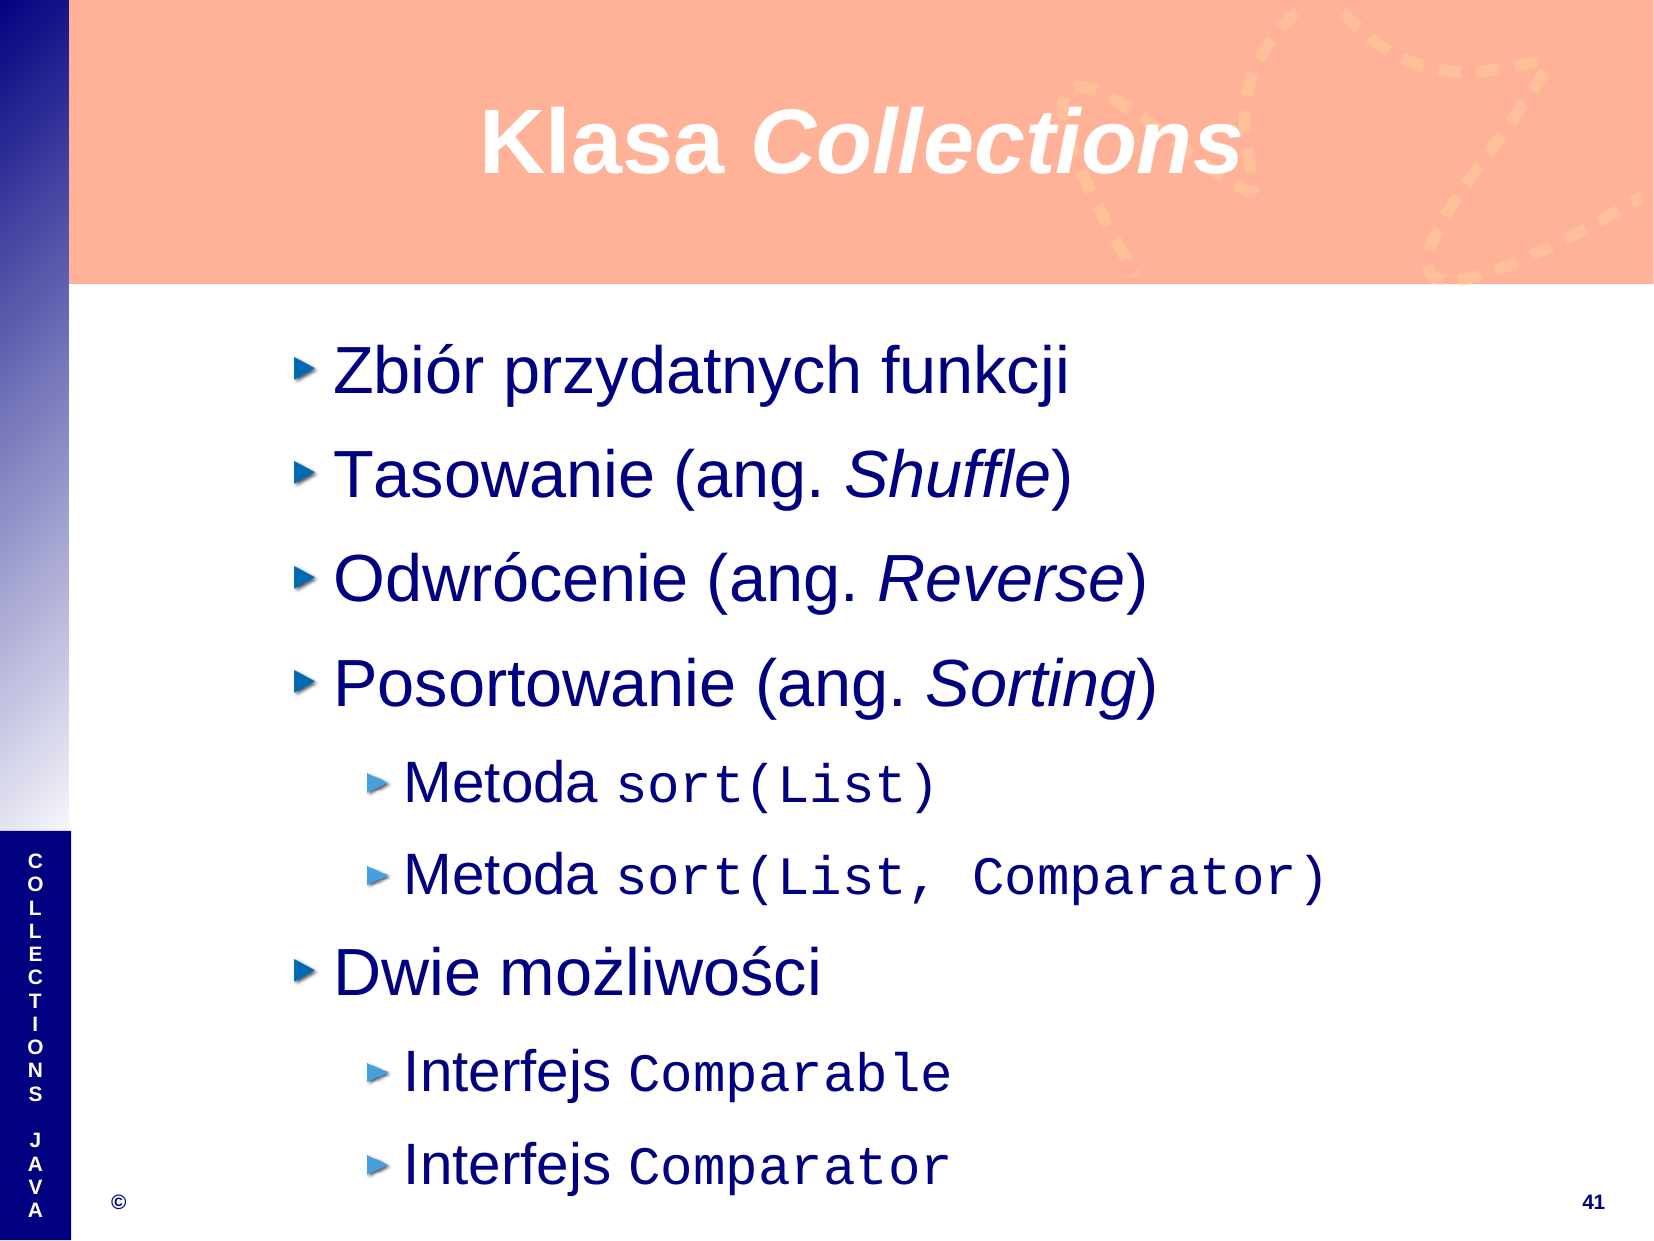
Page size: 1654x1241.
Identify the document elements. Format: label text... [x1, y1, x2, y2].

list Zbiór przydatnych funkcji Tasowanie (ang. Shuffle) Odwrócenie (ang. Reverse) Posortowanie (ang. Sorting) Metoda sort(List) Metoda sort(List, Comparator) Dwie możliwości Interfejs Comparable Interfejs Comparator [262, 332, 1462, 1201]
title Klasa Collections [70, 37, 1654, 246]
text_box C O L L E C T I O N S J A V A [0, 830, 71, 1241]
